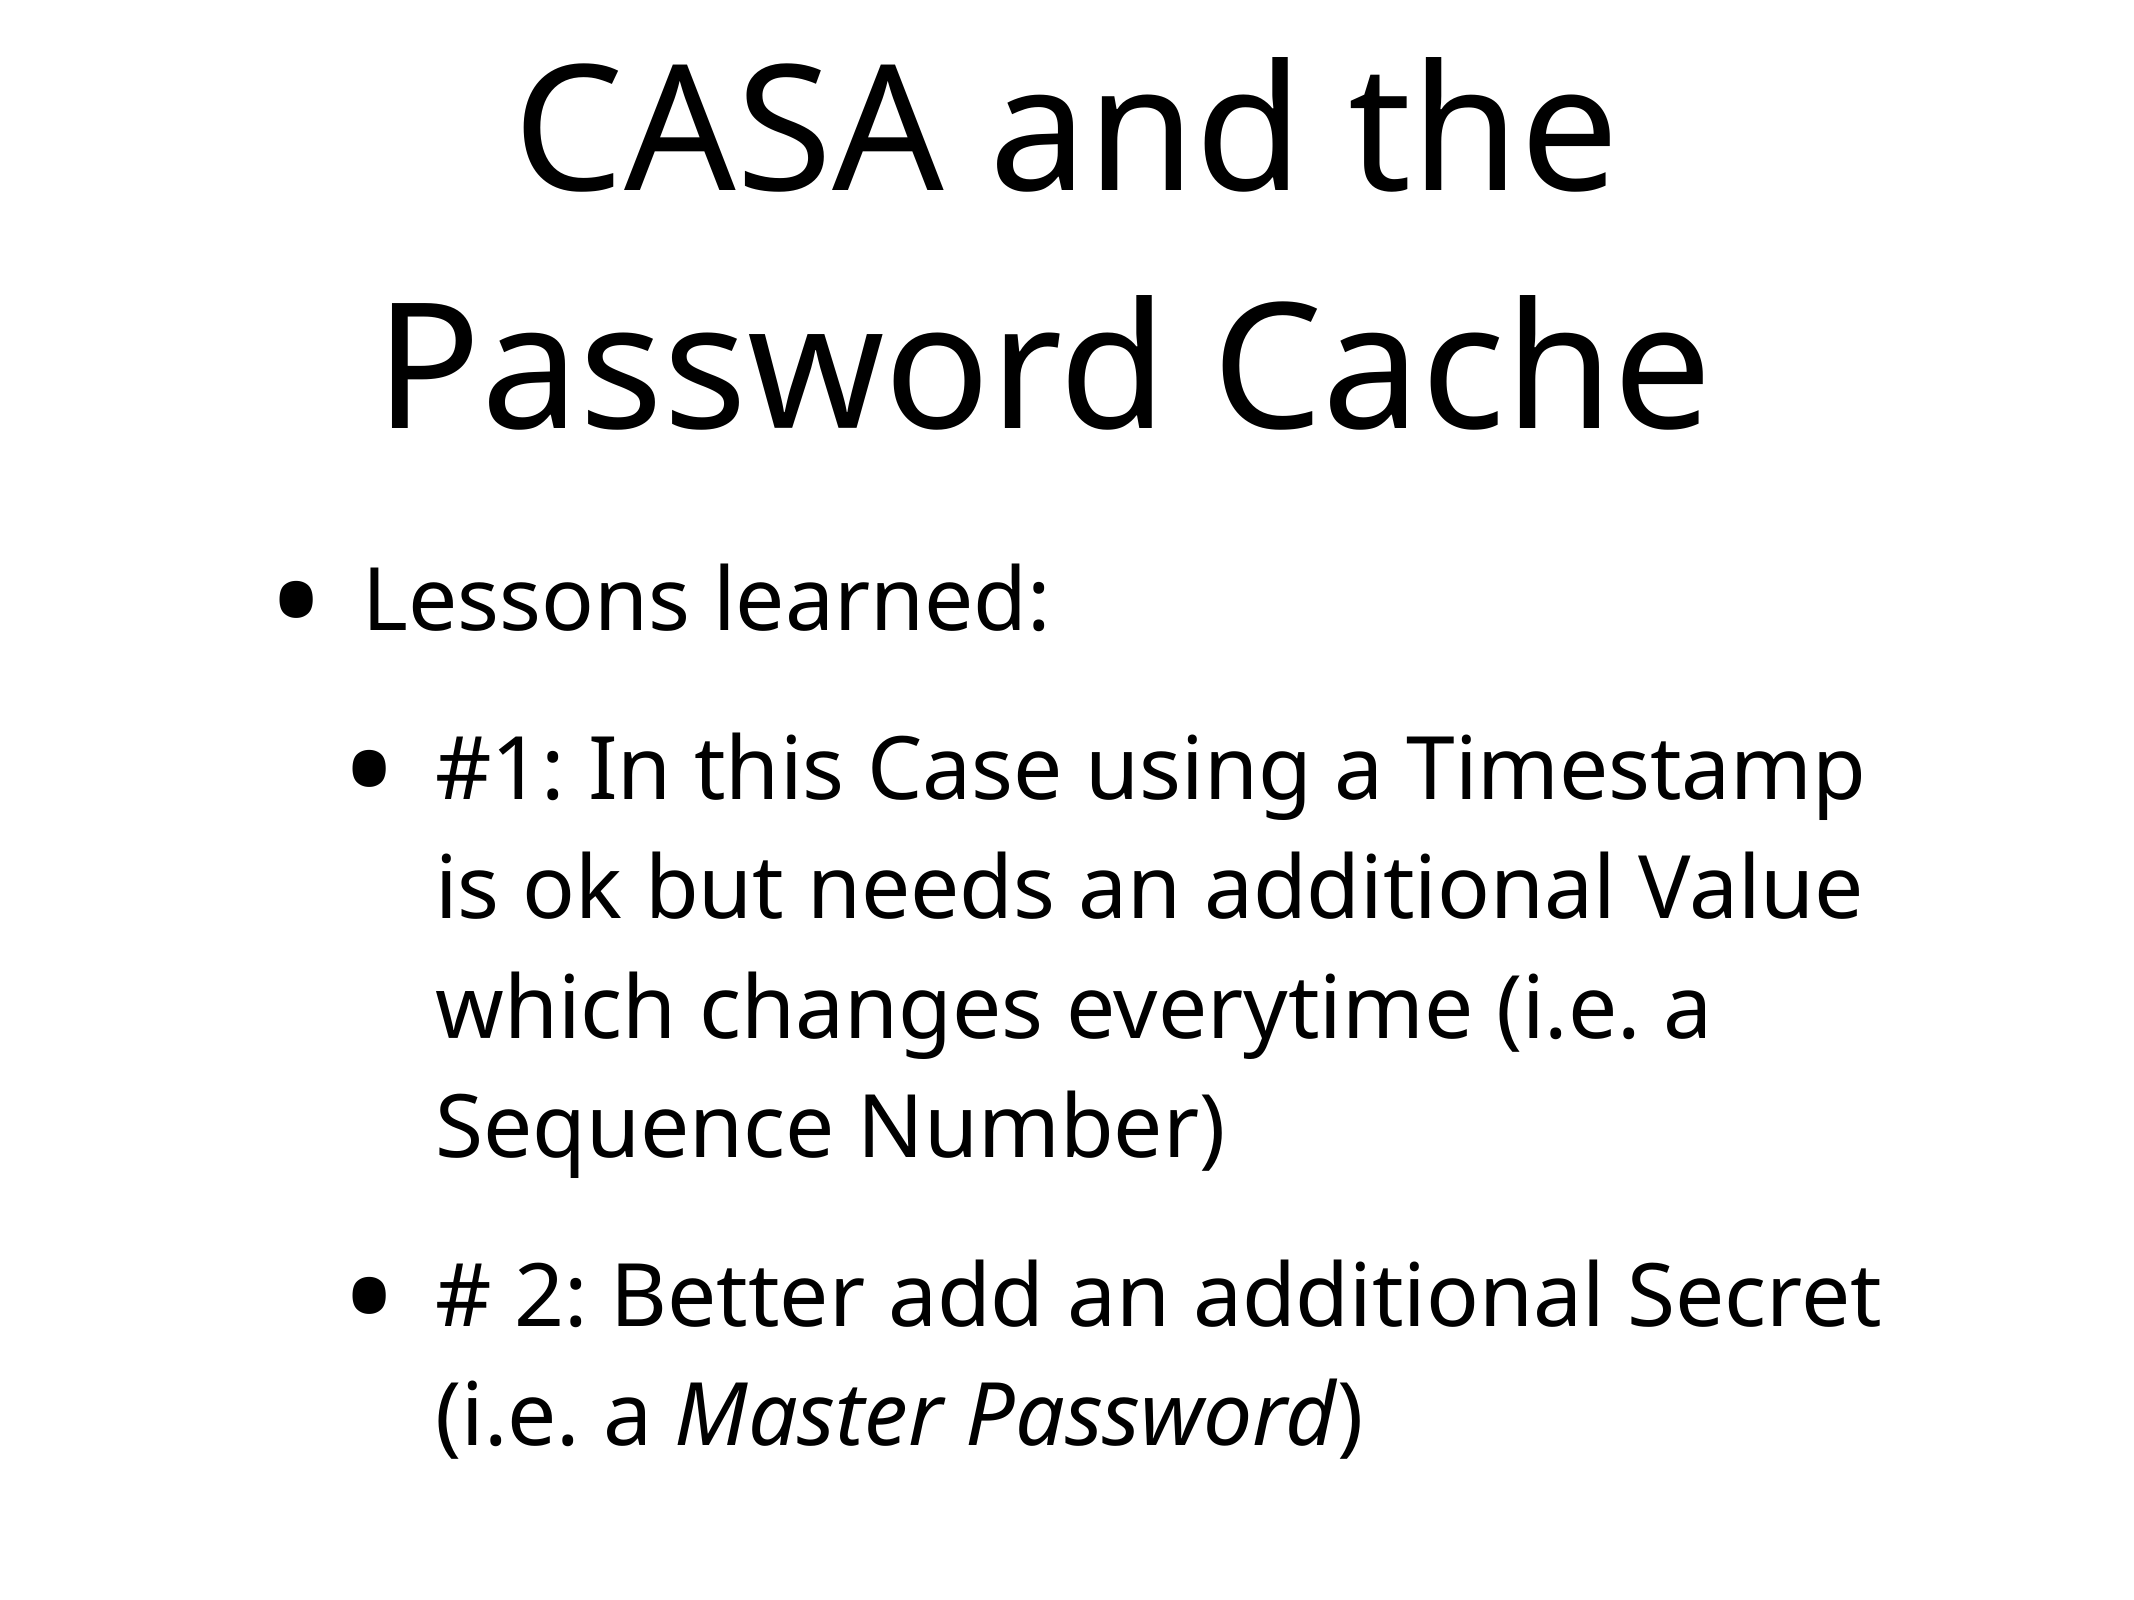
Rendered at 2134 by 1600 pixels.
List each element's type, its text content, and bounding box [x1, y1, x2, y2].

title CASA and the Password Cache [208, 31, 1925, 452]
list Lessons learned: #1: In this Case using a Timestamp is ok but needs an additional Value which changes everytime (i.e. a Sequence Number) # 2: Better add an additional Secret (i.e. a Master Password) [208, 454, 1925, 1555]
